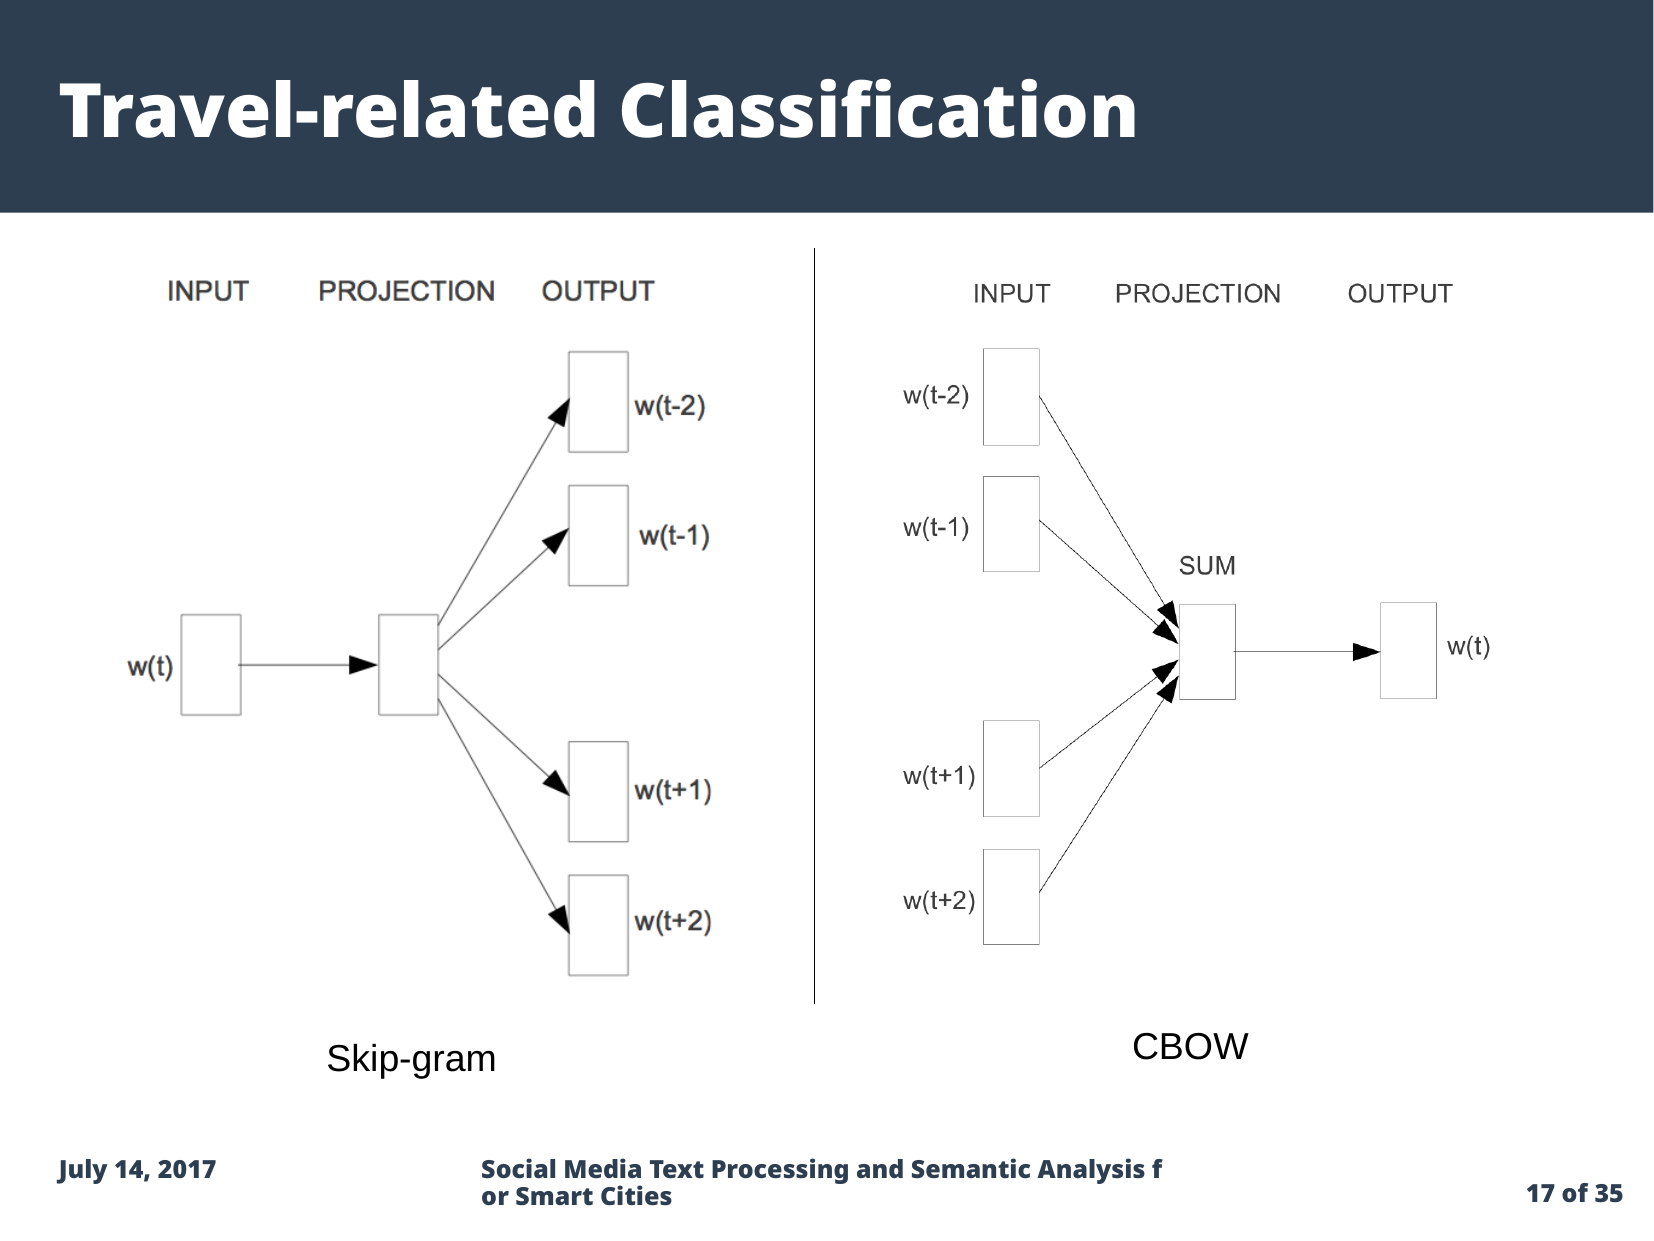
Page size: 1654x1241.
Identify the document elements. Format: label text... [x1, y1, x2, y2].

title Travel-related Classification [59, 29, 1595, 187]
text_box Skip-gram [311, 1029, 512, 1087]
picture [115, 258, 733, 1003]
picture [883, 247, 1501, 993]
text_box CBOW [1117, 1017, 1264, 1075]
